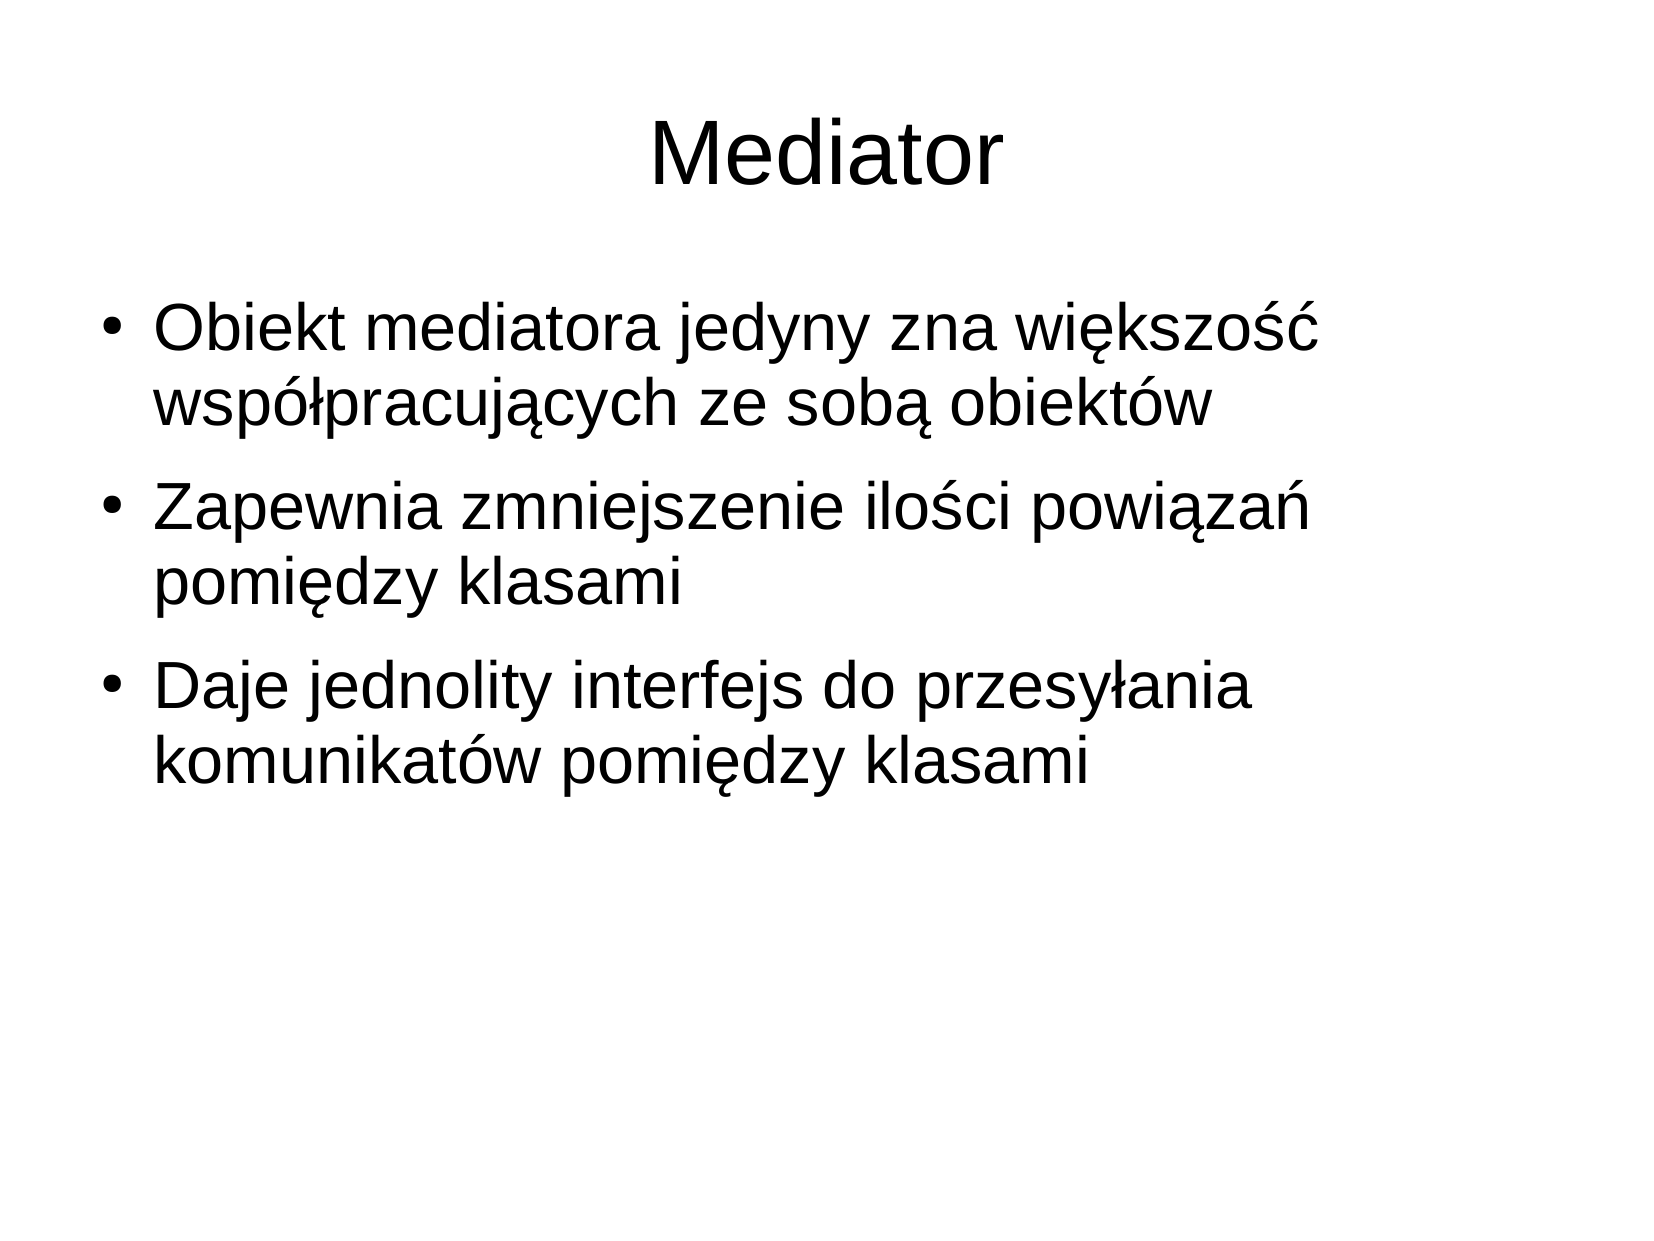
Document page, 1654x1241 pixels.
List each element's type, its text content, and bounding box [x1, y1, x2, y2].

list Obiekt mediatora jedyny zna większość współpracujących ze sobą obiektów Zapewnia zmniejszenie ilości powiązań pomiędzy klasami Daje jednolity interfejs do przesyłania komunikatów pomiędzy klasami [82, 290, 1571, 1010]
title Mediator [82, 49, 1571, 257]
